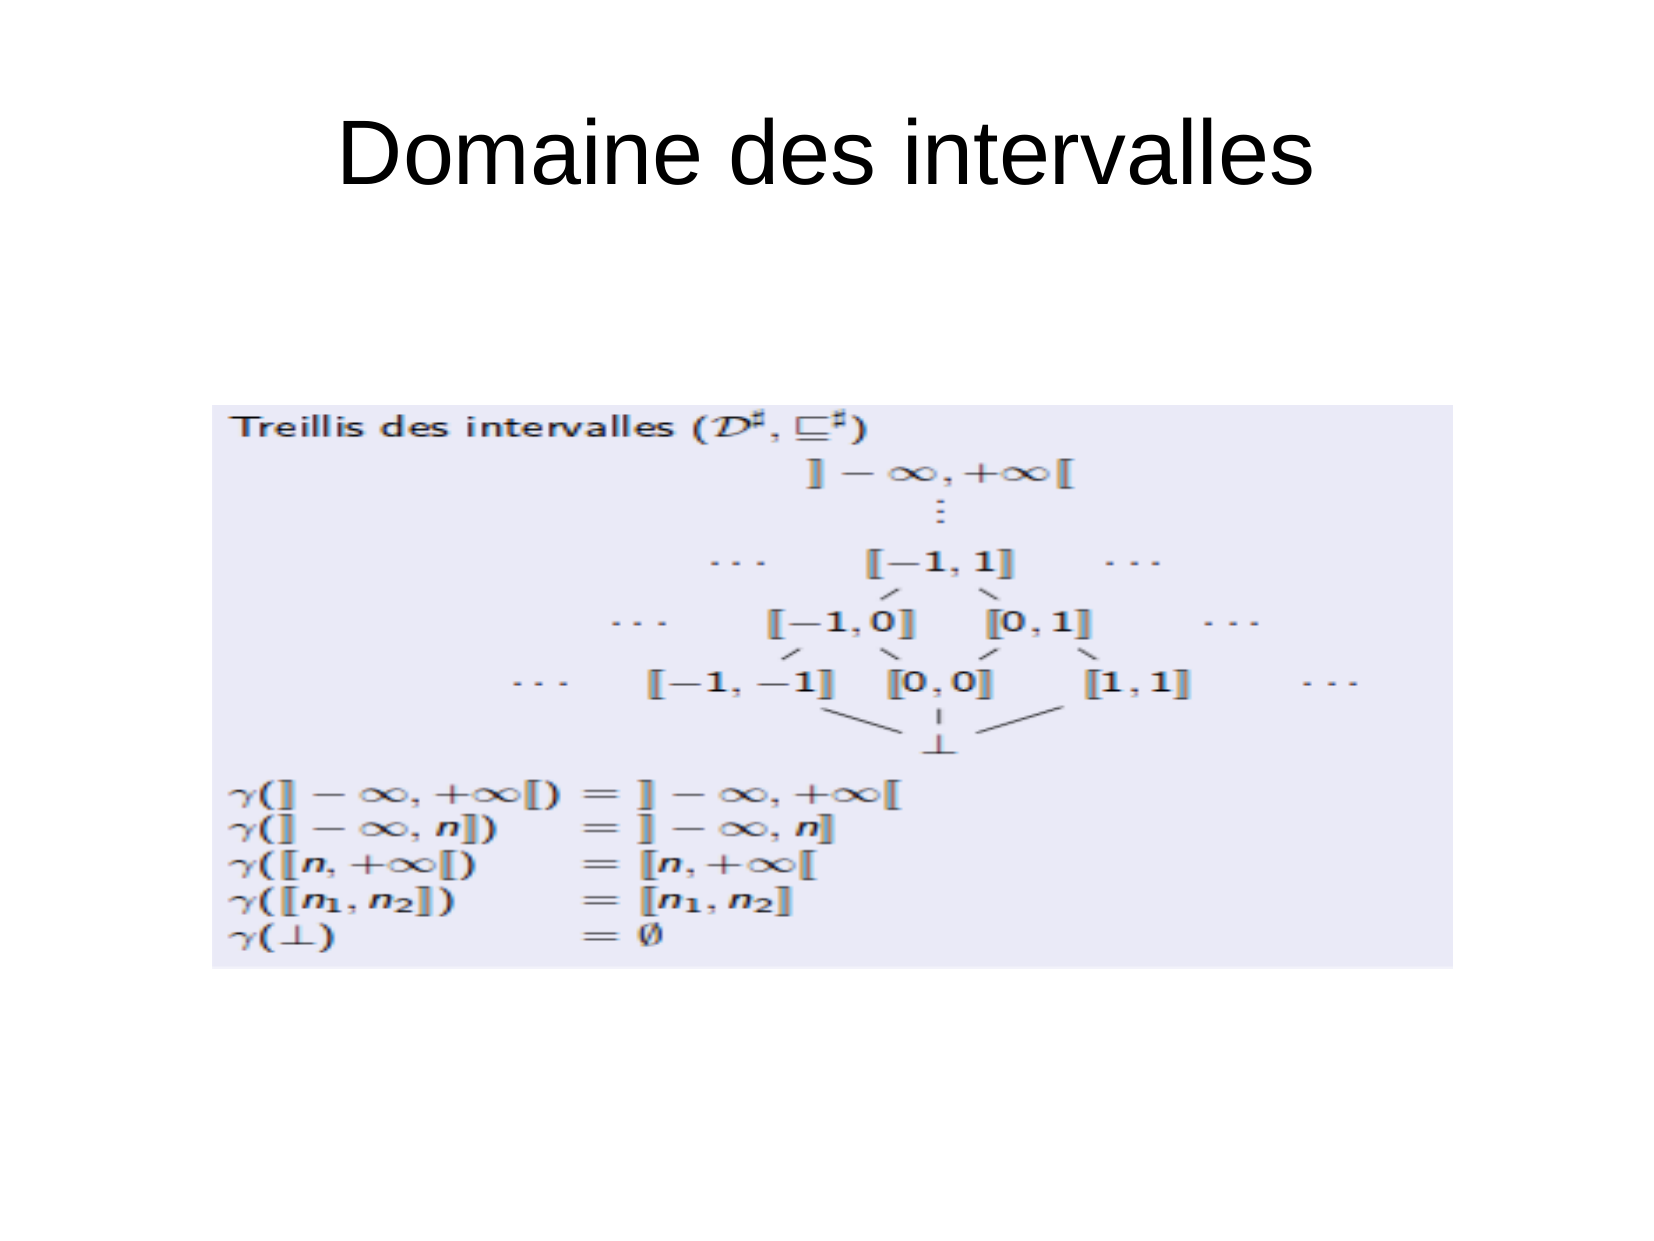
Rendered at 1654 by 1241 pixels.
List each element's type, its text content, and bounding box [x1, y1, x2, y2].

title Domaine des intervalles [82, 49, 1571, 257]
picture [212, 405, 1453, 969]
